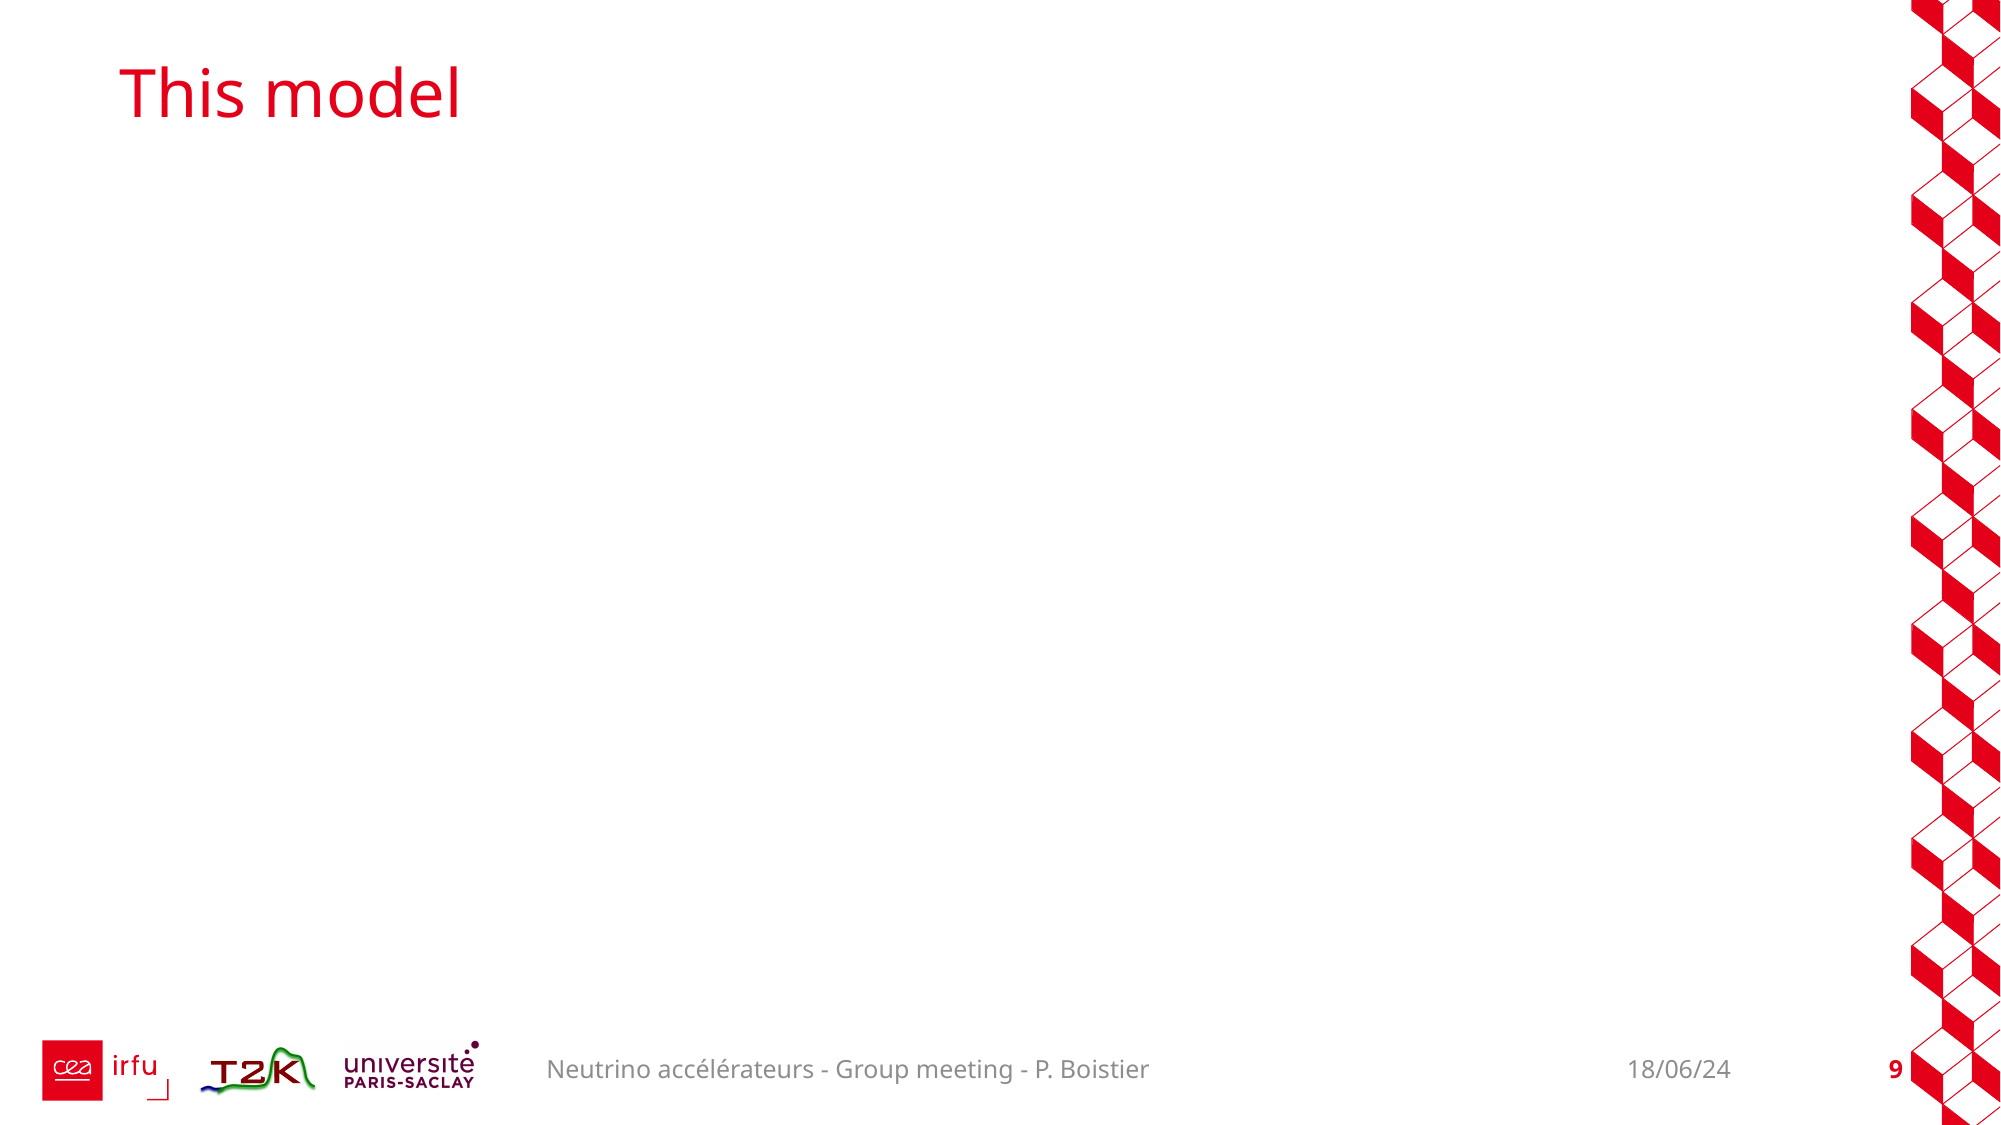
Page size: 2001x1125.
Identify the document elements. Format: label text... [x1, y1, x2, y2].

picture [344, 1040, 479, 1089]
title This model [119, 52, 1881, 196]
picture [196, 1040, 318, 1101]
